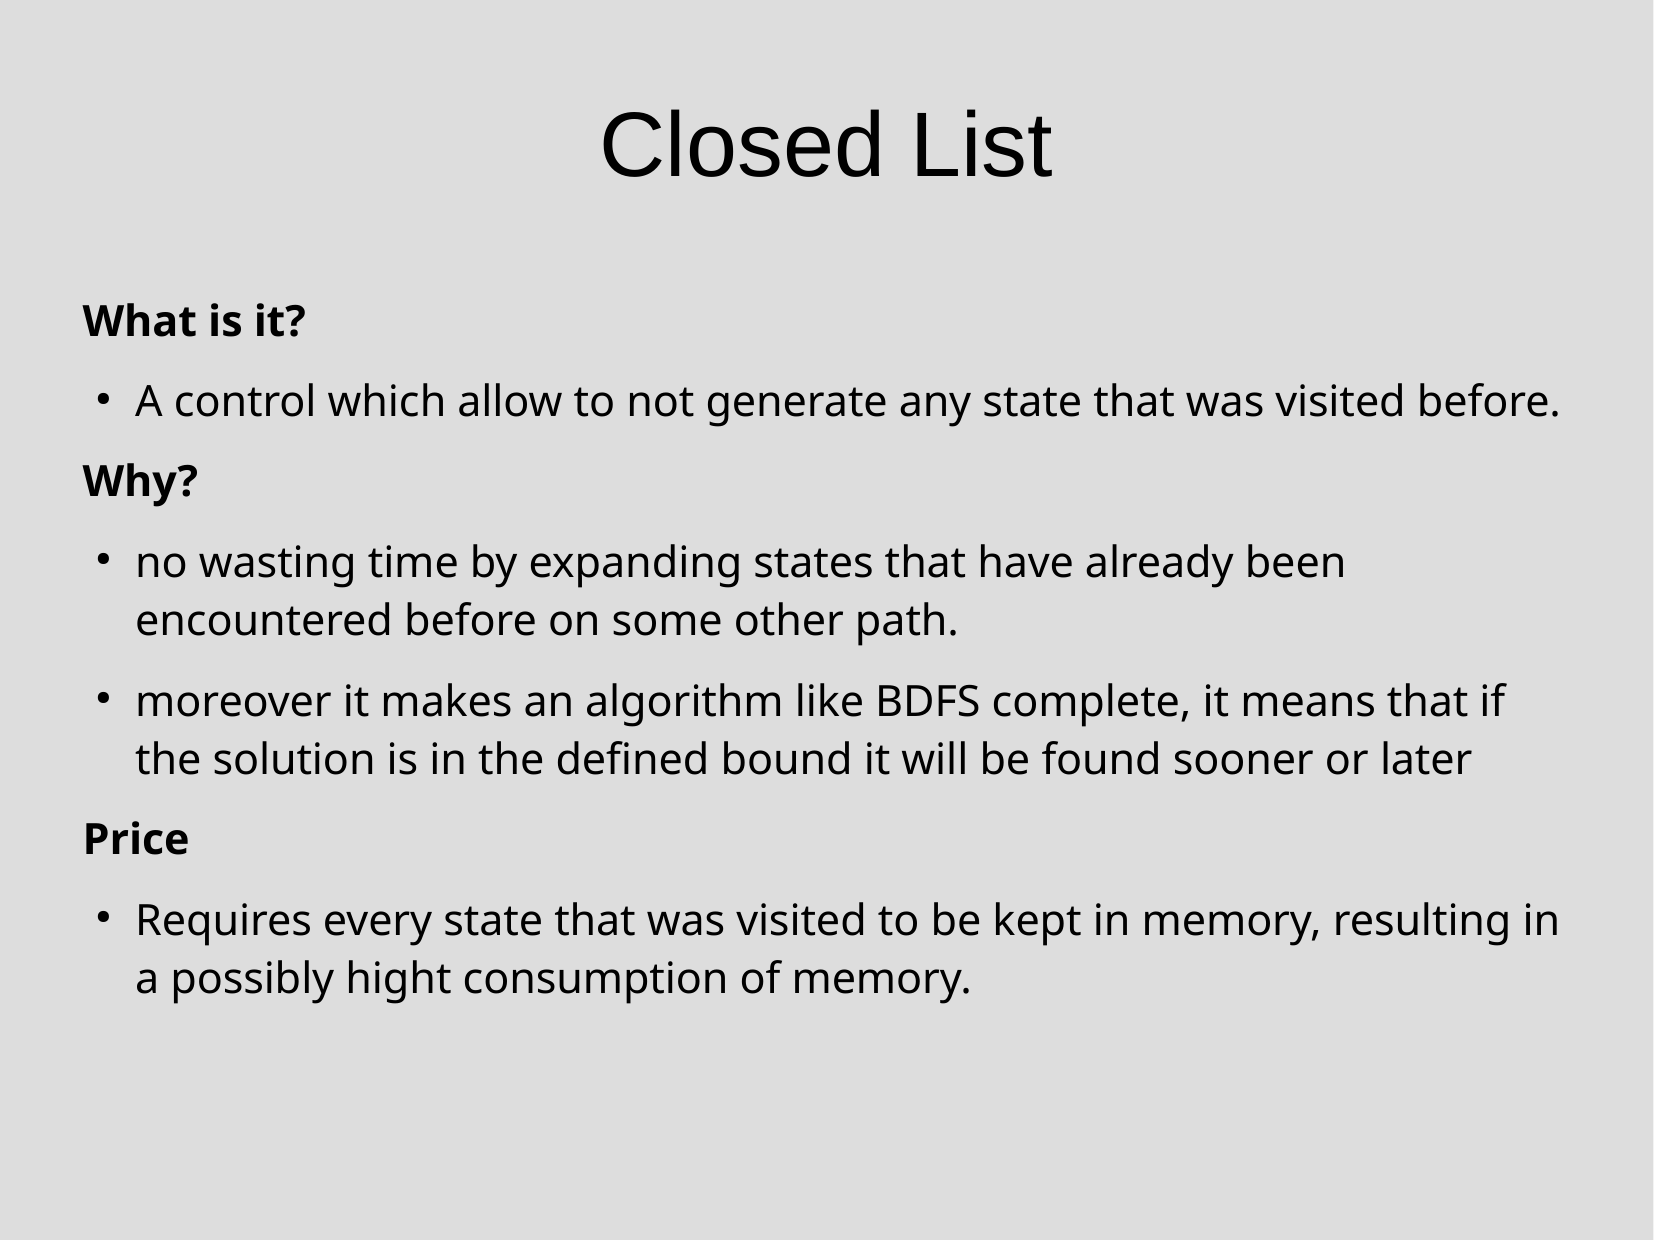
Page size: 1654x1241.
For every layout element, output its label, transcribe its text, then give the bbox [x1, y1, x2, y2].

list What is it? A control which allow to not generate any state that was visited before. Why? no wasting time by expanding states that have already been encountered before on some other path. moreover it makes an algorithm like BDFS complete, it means that if the solution is in the defined bound it will be found sooner or later Price Requires every state that was visited to be kept in memory, resulting in a possibly hight consumption of memory. [82, 290, 1571, 1010]
title Closed List [82, 40, 1571, 249]
